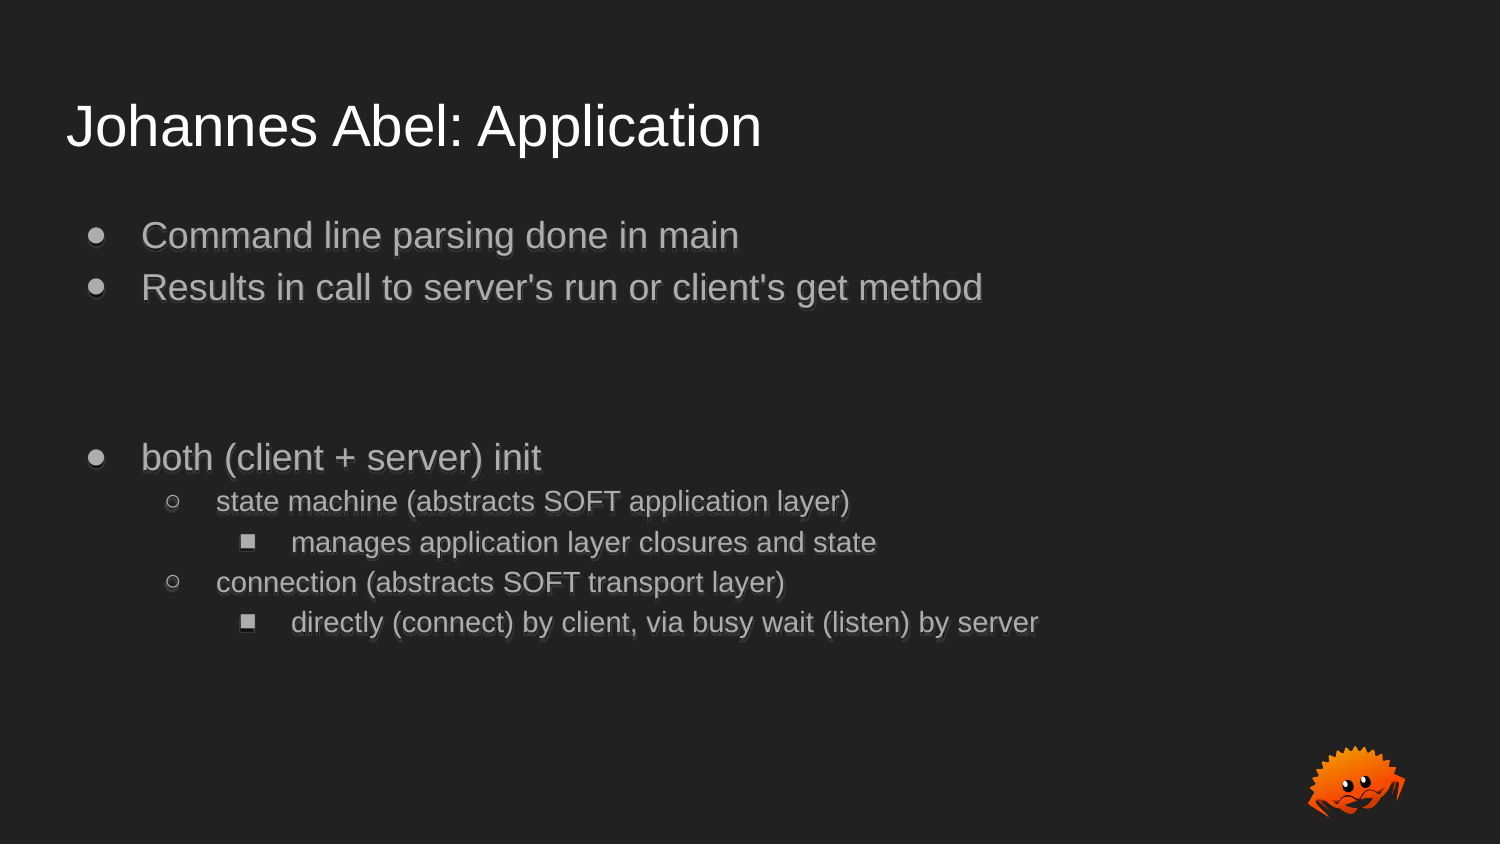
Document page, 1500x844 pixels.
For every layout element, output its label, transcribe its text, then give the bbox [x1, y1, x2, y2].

title Johannes Abel: Application [51, 72, 1449, 167]
picture [1293, 732, 1414, 826]
list Command line parsing done in main Results in call to server's run or client's get method both (client + server) init state machine (abstracts SOFT application layer) manages application layer closures and state connection (abstracts SOFT transport layer) directly (connect) by client, via busy wait (listen) by server [51, 189, 1449, 732]
